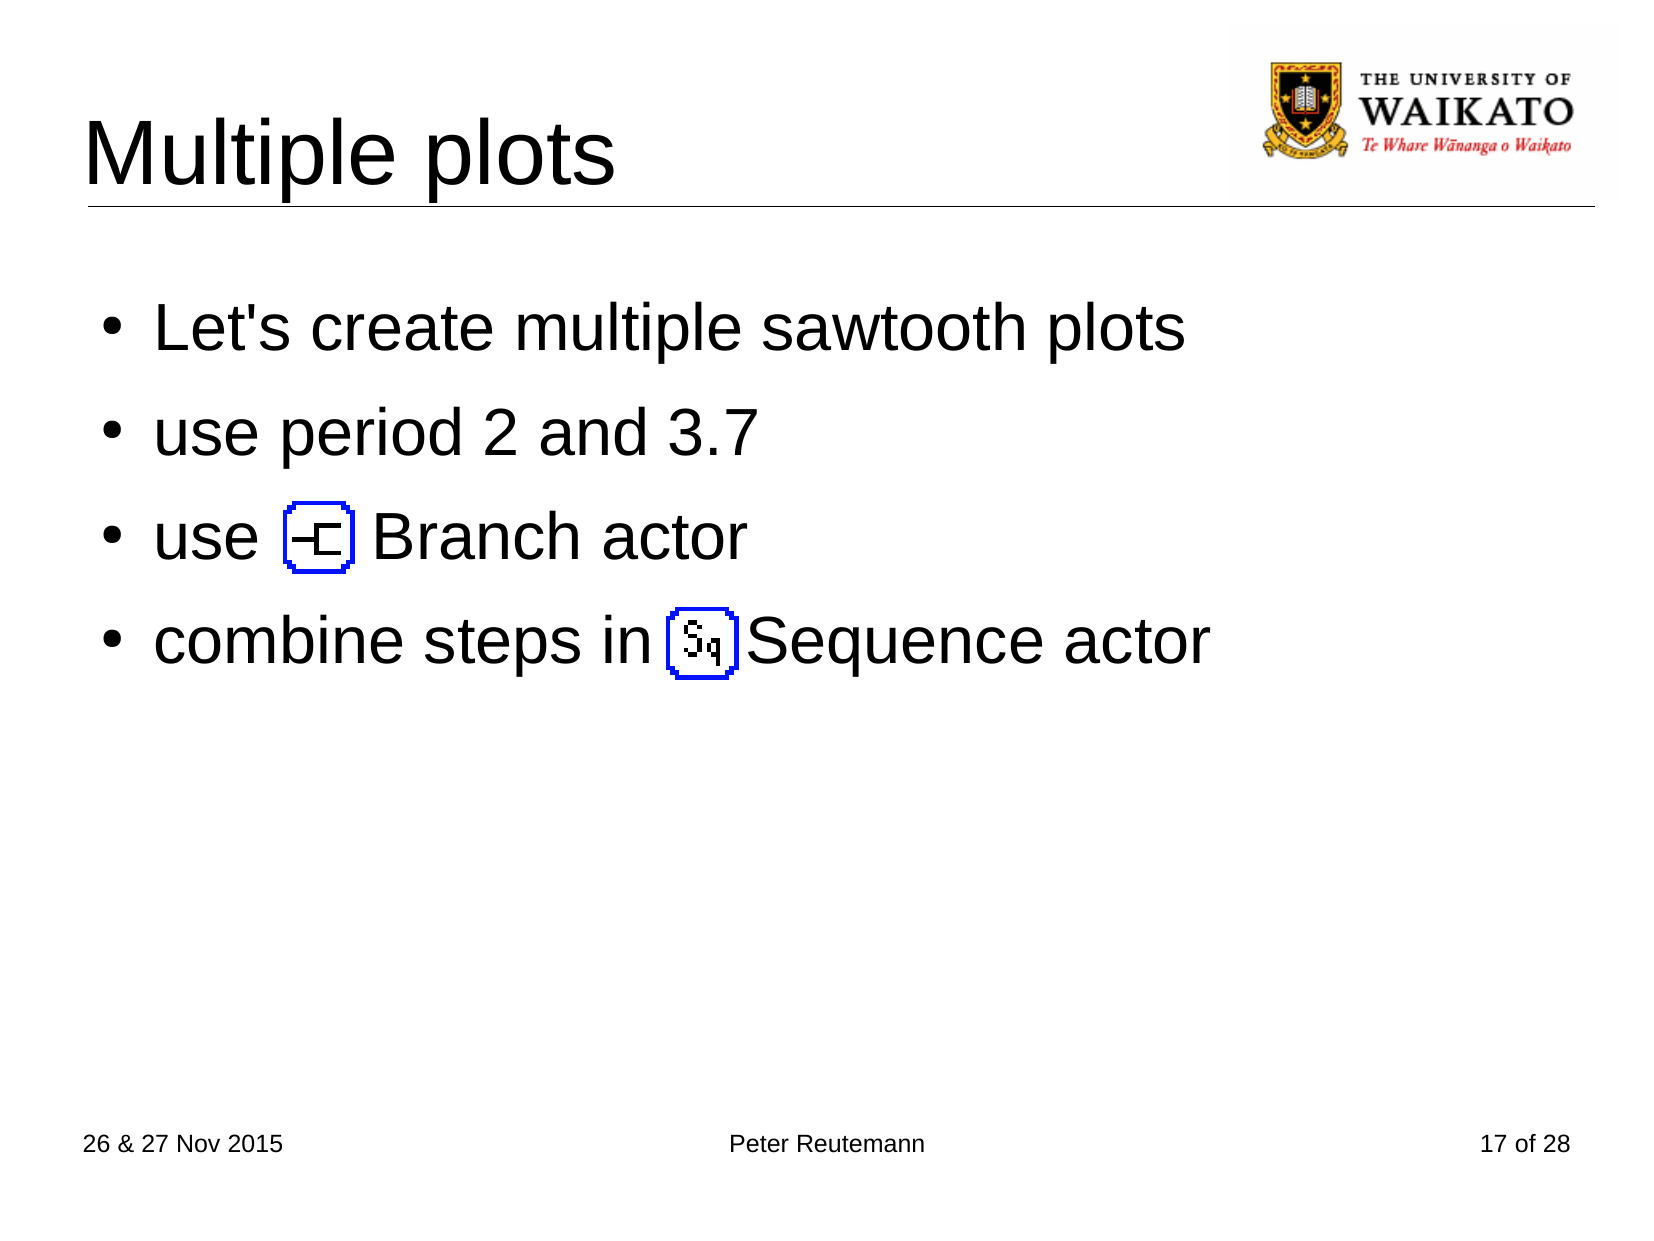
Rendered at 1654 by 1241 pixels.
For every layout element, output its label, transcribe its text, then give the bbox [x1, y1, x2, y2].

title Multiple plots [82, 49, 1571, 257]
list Let's create multiple sawtooth plots use period 2 and 3.7 use Branch actor combine steps in Sequence actor [82, 290, 1571, 1010]
picture [1228, 24, 1619, 201]
picture [283, 501, 355, 574]
picture [666, 607, 739, 680]
